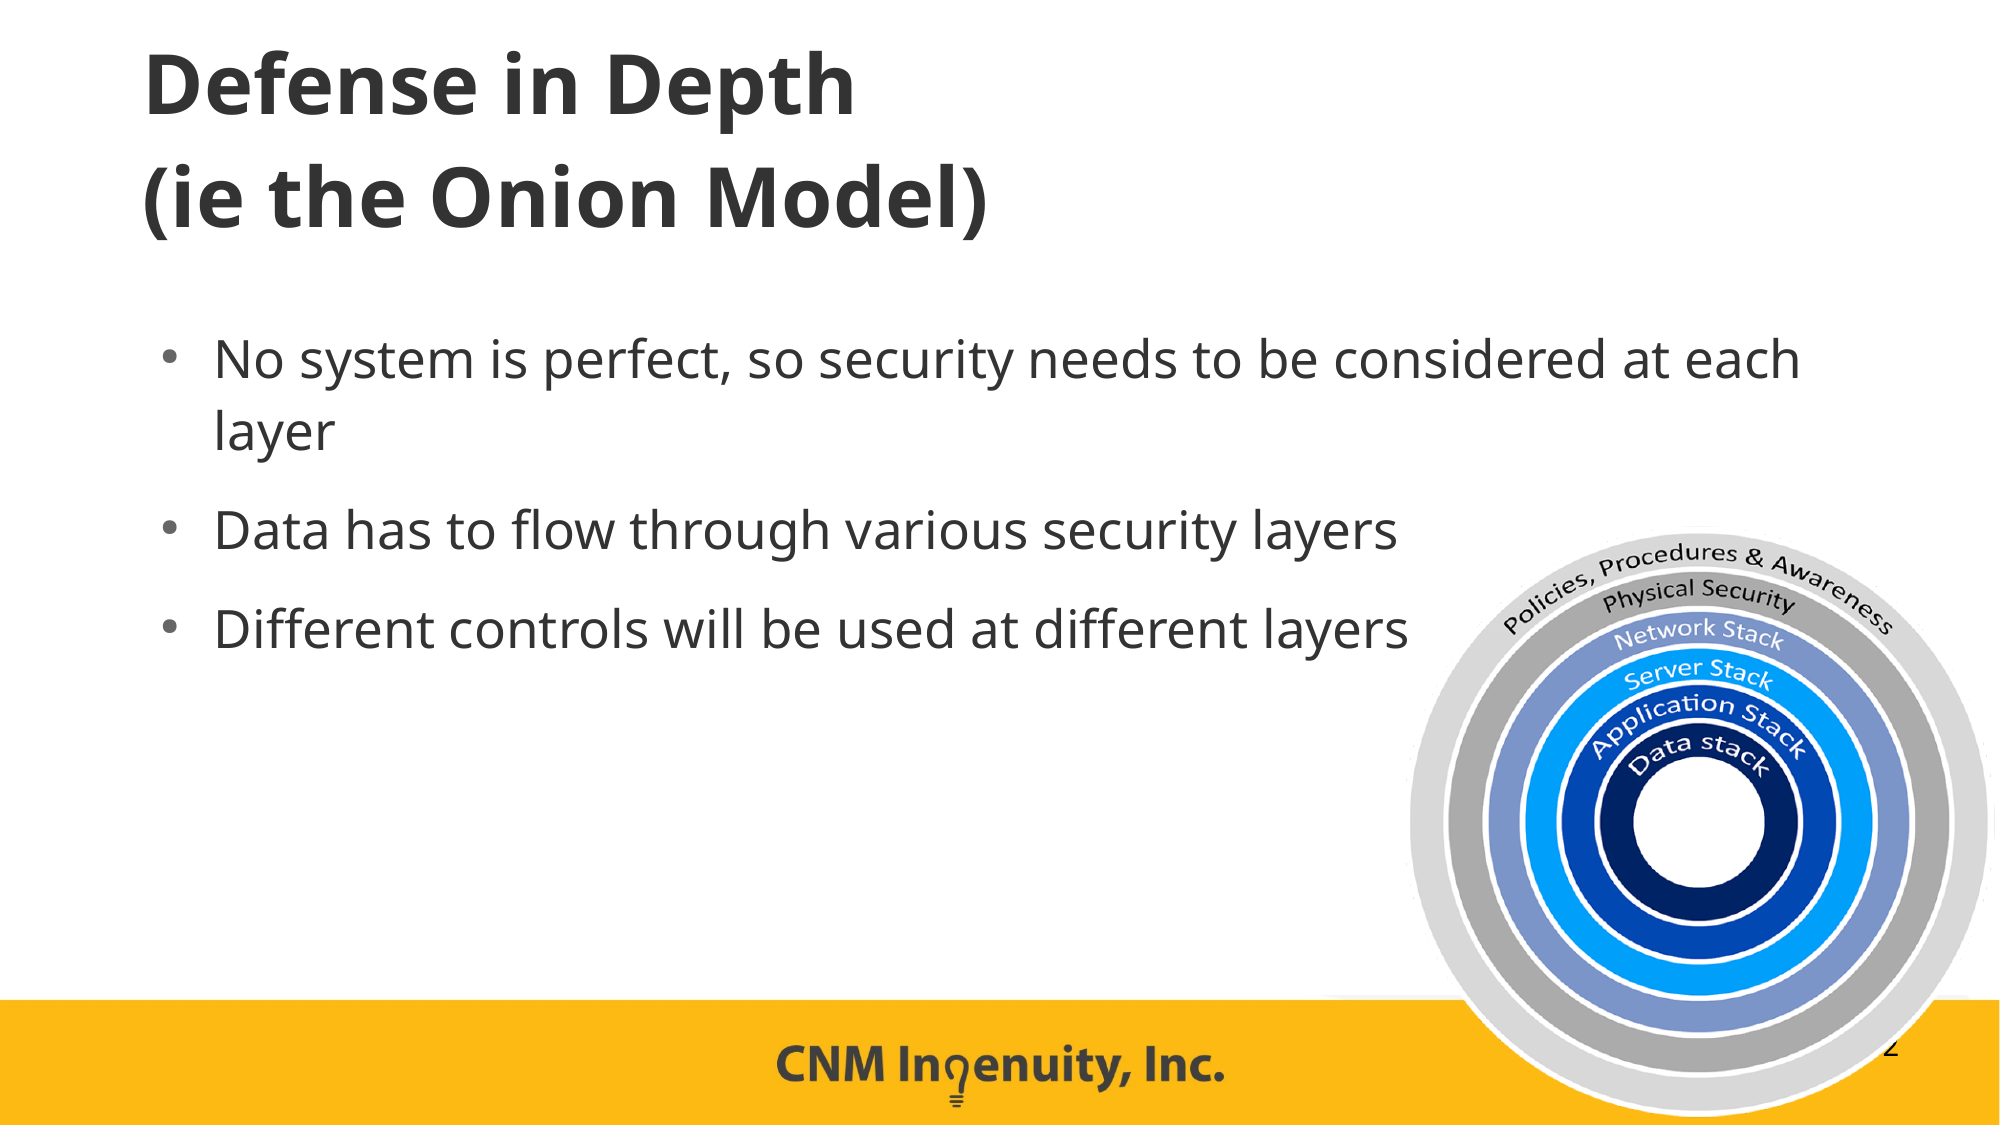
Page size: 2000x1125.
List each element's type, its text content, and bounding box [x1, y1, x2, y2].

title Defense in Depth (ie the Onion Model) [142, 41, 1900, 236]
picture [0, 523, 2000, 1125]
list No system is perfect, so security needs to be considered at each layer Data has to flow through various security layers Different controls will be used at different layers [142, 321, 1857, 974]
